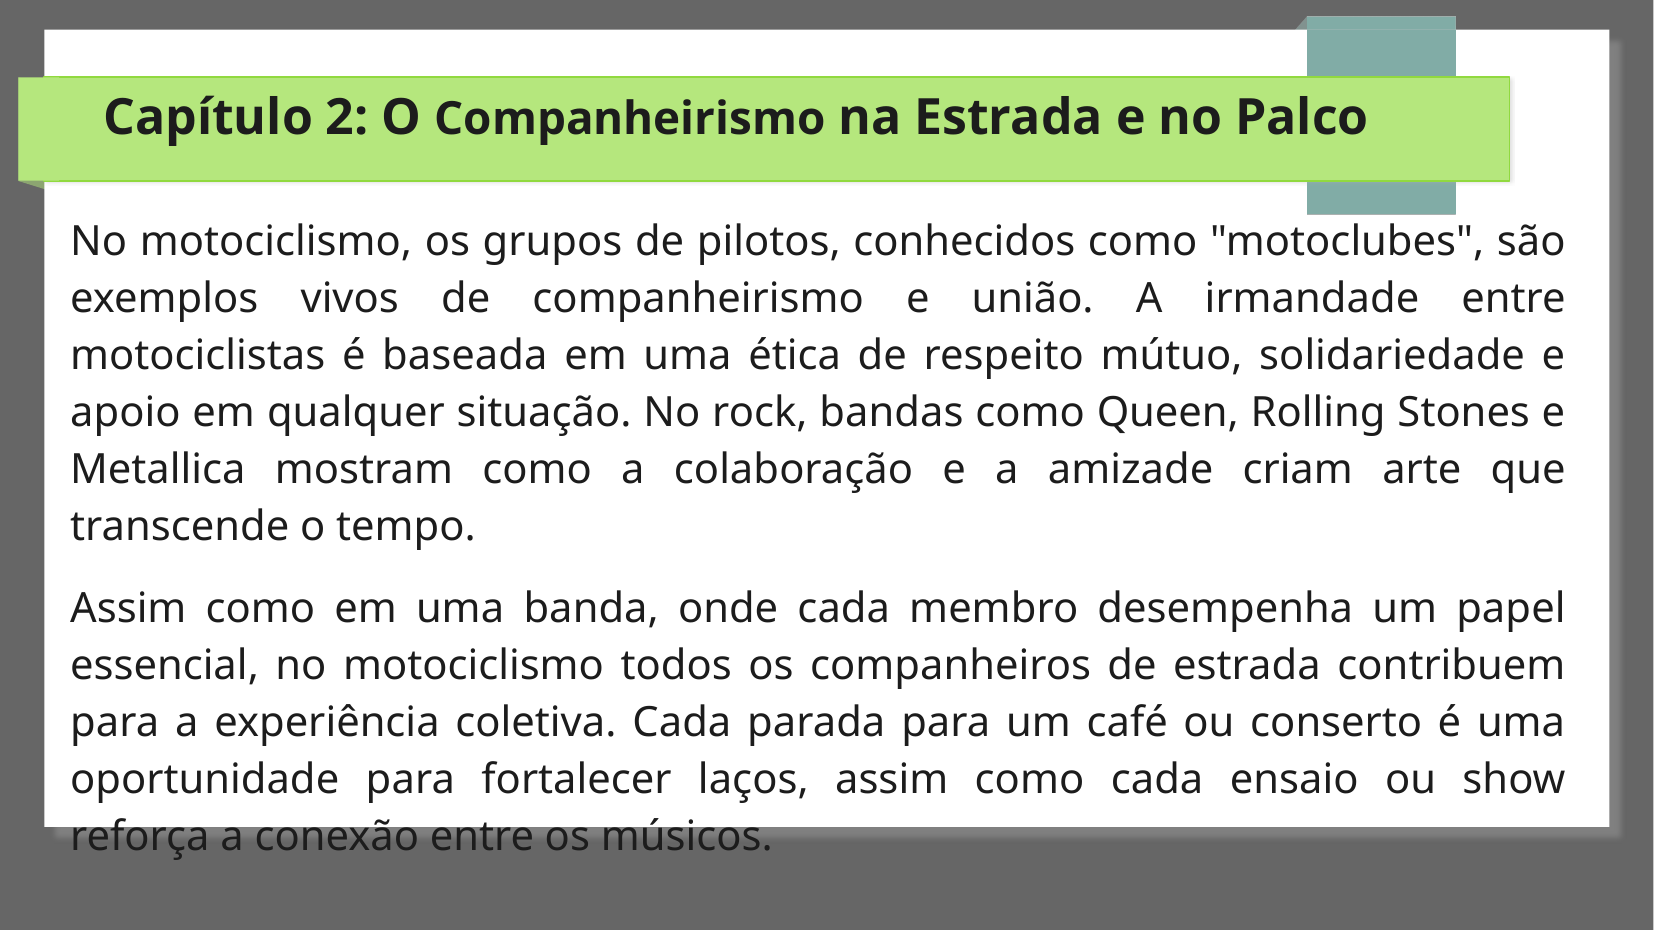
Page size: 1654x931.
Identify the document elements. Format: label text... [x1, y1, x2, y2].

text_box Capítulo 2: O Companheirismo na Estrada e no Palco [88, 73, 1549, 178]
text_box No motociclismo, os grupos de pilotos, conhecidos como "motoclubes", são exemplos vivos de companheirismo e união. A irmandade entre motociclistas é baseada em uma ética de respeito mútuo, solidariedade e apoio em qualquer situação. No rock, bandas como Queen, Rolling Stones e Metallica mostram como a colaboração e a amizade criam arte que transcende o tempo. Assim como em uma banda, onde cada membro desempenha um papel essencial, no motociclismo todos os companheiros de estrada contribuem para a experiência coletiva. Cada parada para um café ou conserto é uma oportunidade para fortalecer laços, assim como cada ensaio ou show reforça a conexão entre os músicos. [55, 203, 1581, 813]
